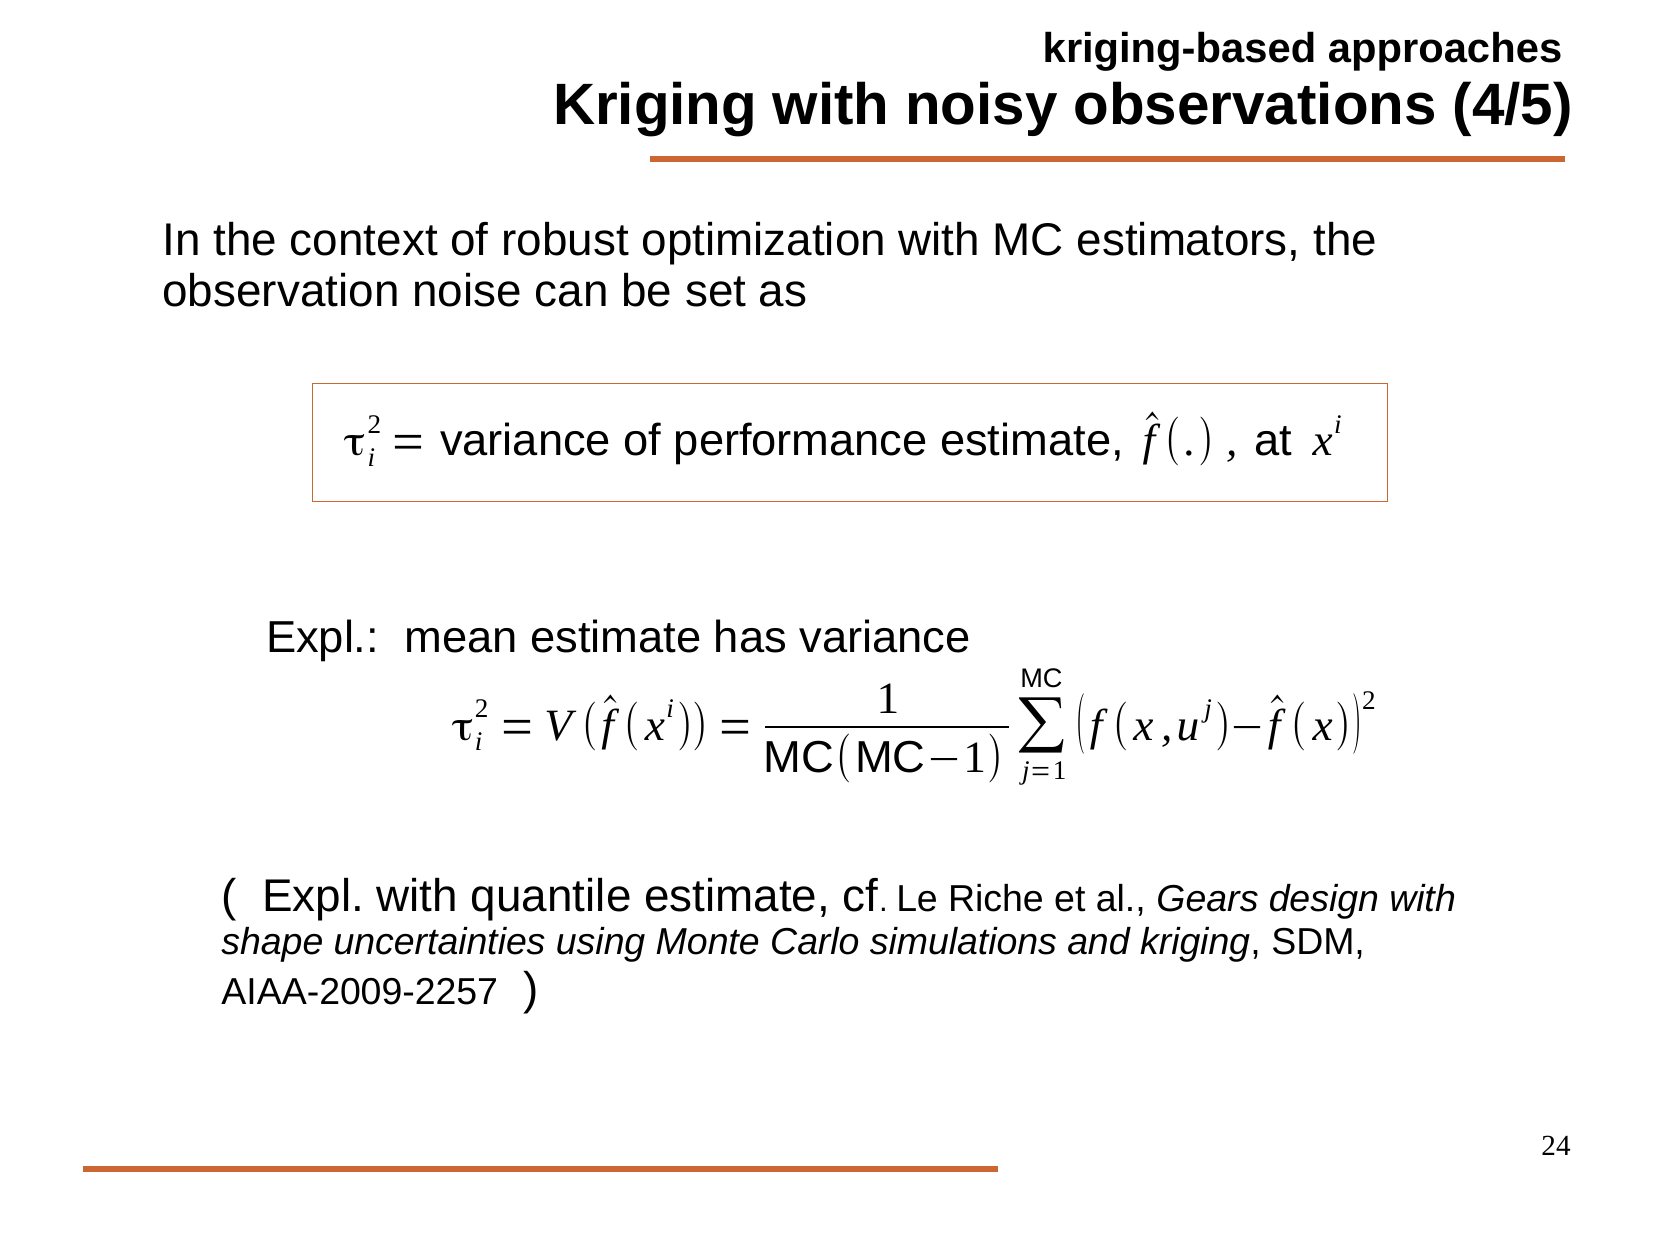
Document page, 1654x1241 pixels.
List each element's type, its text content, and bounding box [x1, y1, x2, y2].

text_box ( Expl. with quantile estimate, cf. Le Riche et al., Gears design with shape uncertainties using Monte Carlo simulations and kriging, SDM, AIAA-2009-2257 ) [206, 862, 1477, 1022]
text_box In the context of robust optimization with MC estimators, the observation noise can be set as [147, 206, 1565, 325]
chart [336, 409, 1349, 473]
text_box kriging-based approaches Kriging with noisy observations (4/5) [194, 17, 1589, 219]
chart [259, 611, 1382, 786]
